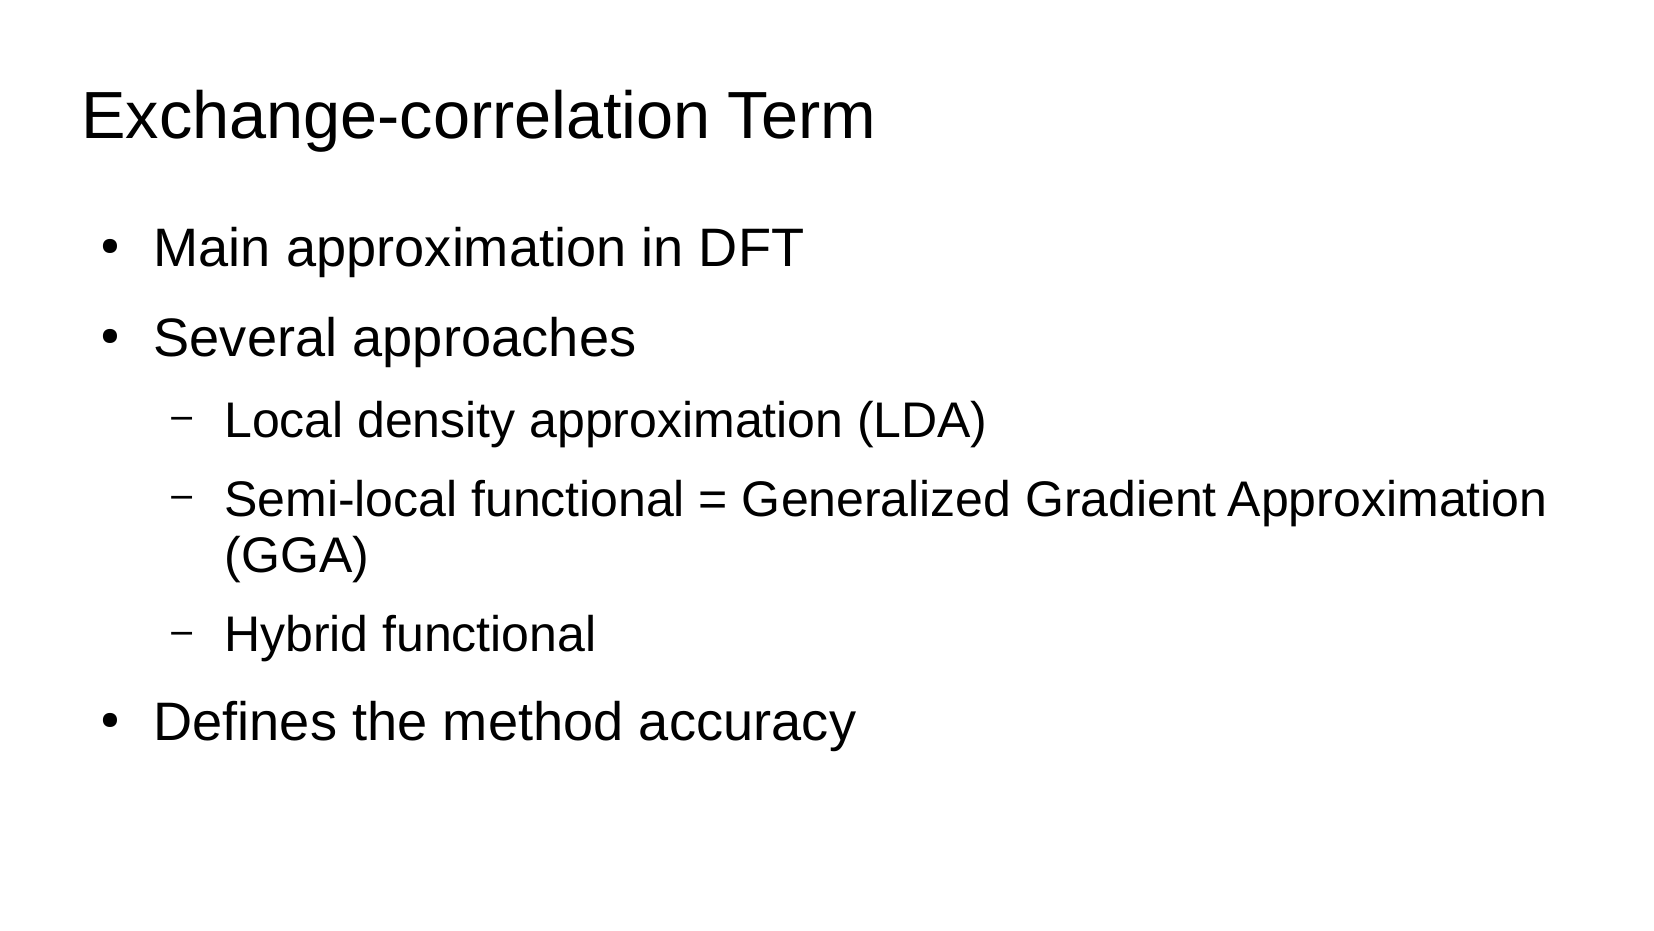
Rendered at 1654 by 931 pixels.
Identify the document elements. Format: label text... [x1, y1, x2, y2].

title Exchange-correlation Term [81, 37, 1570, 194]
list Main approximation in DFT Several approaches Local density approximation (LDA) Semi-local functional = Generalized Gradient Approximation (GGA) Hybrid functional Defines the method accuracy [82, 217, 1571, 758]
